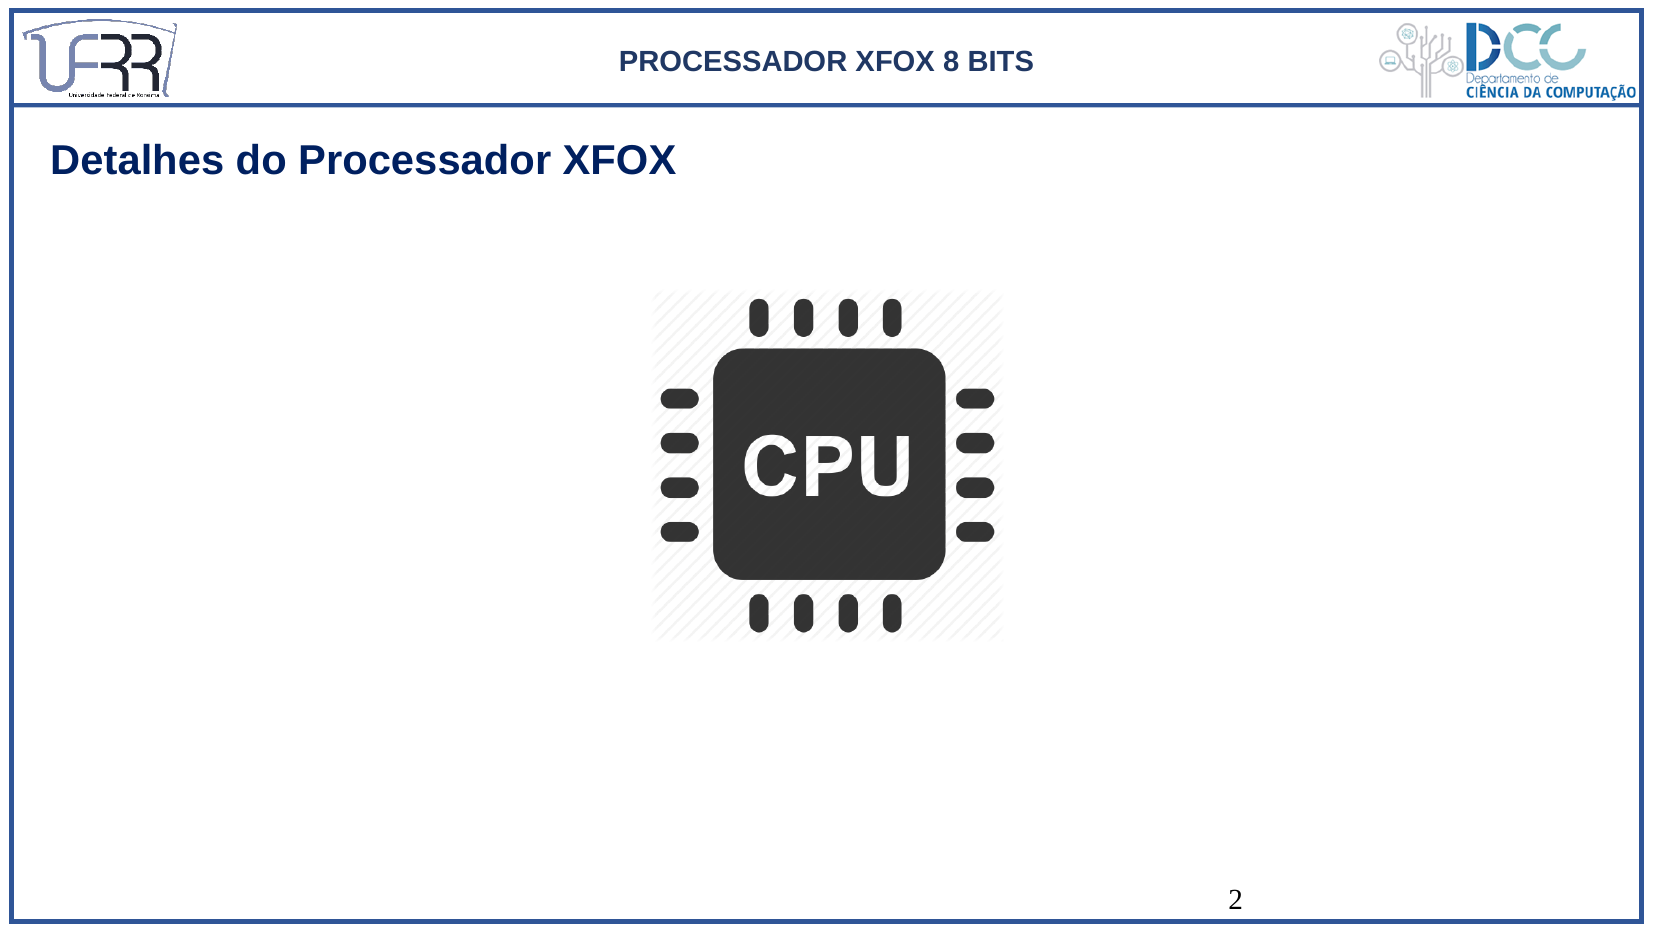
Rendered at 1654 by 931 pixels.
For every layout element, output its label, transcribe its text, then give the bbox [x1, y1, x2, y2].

title PROCESSADOR XFOX 8 BITS [177, 37, 1379, 83]
text_box Detalhes do Processador XFOX [35, 129, 1619, 886]
picture [22, 19, 177, 97]
picture [1379, 16, 1636, 101]
text_box [1228, 924, 1614, 931]
text_box [1228, 886, 1614, 919]
picture [650, 288, 1004, 642]
